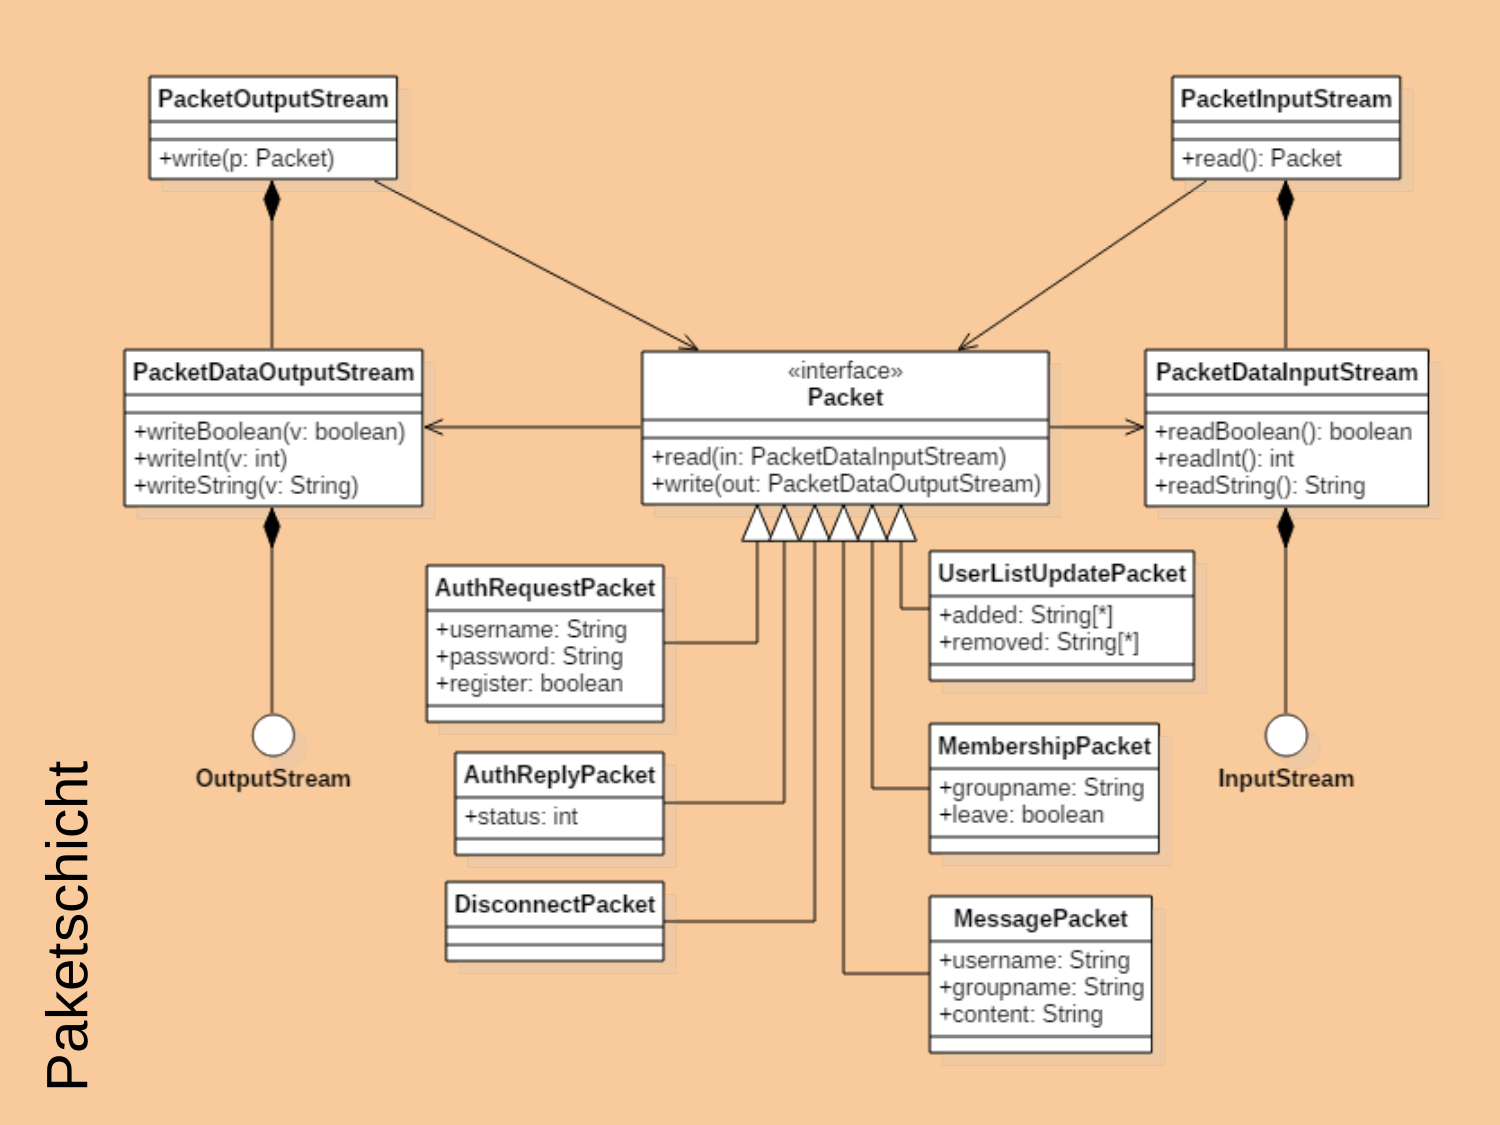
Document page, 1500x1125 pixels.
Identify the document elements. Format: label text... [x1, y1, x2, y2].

picture [107, 59, 1500, 1125]
title Paketschicht [13, 38, 108, 1107]
